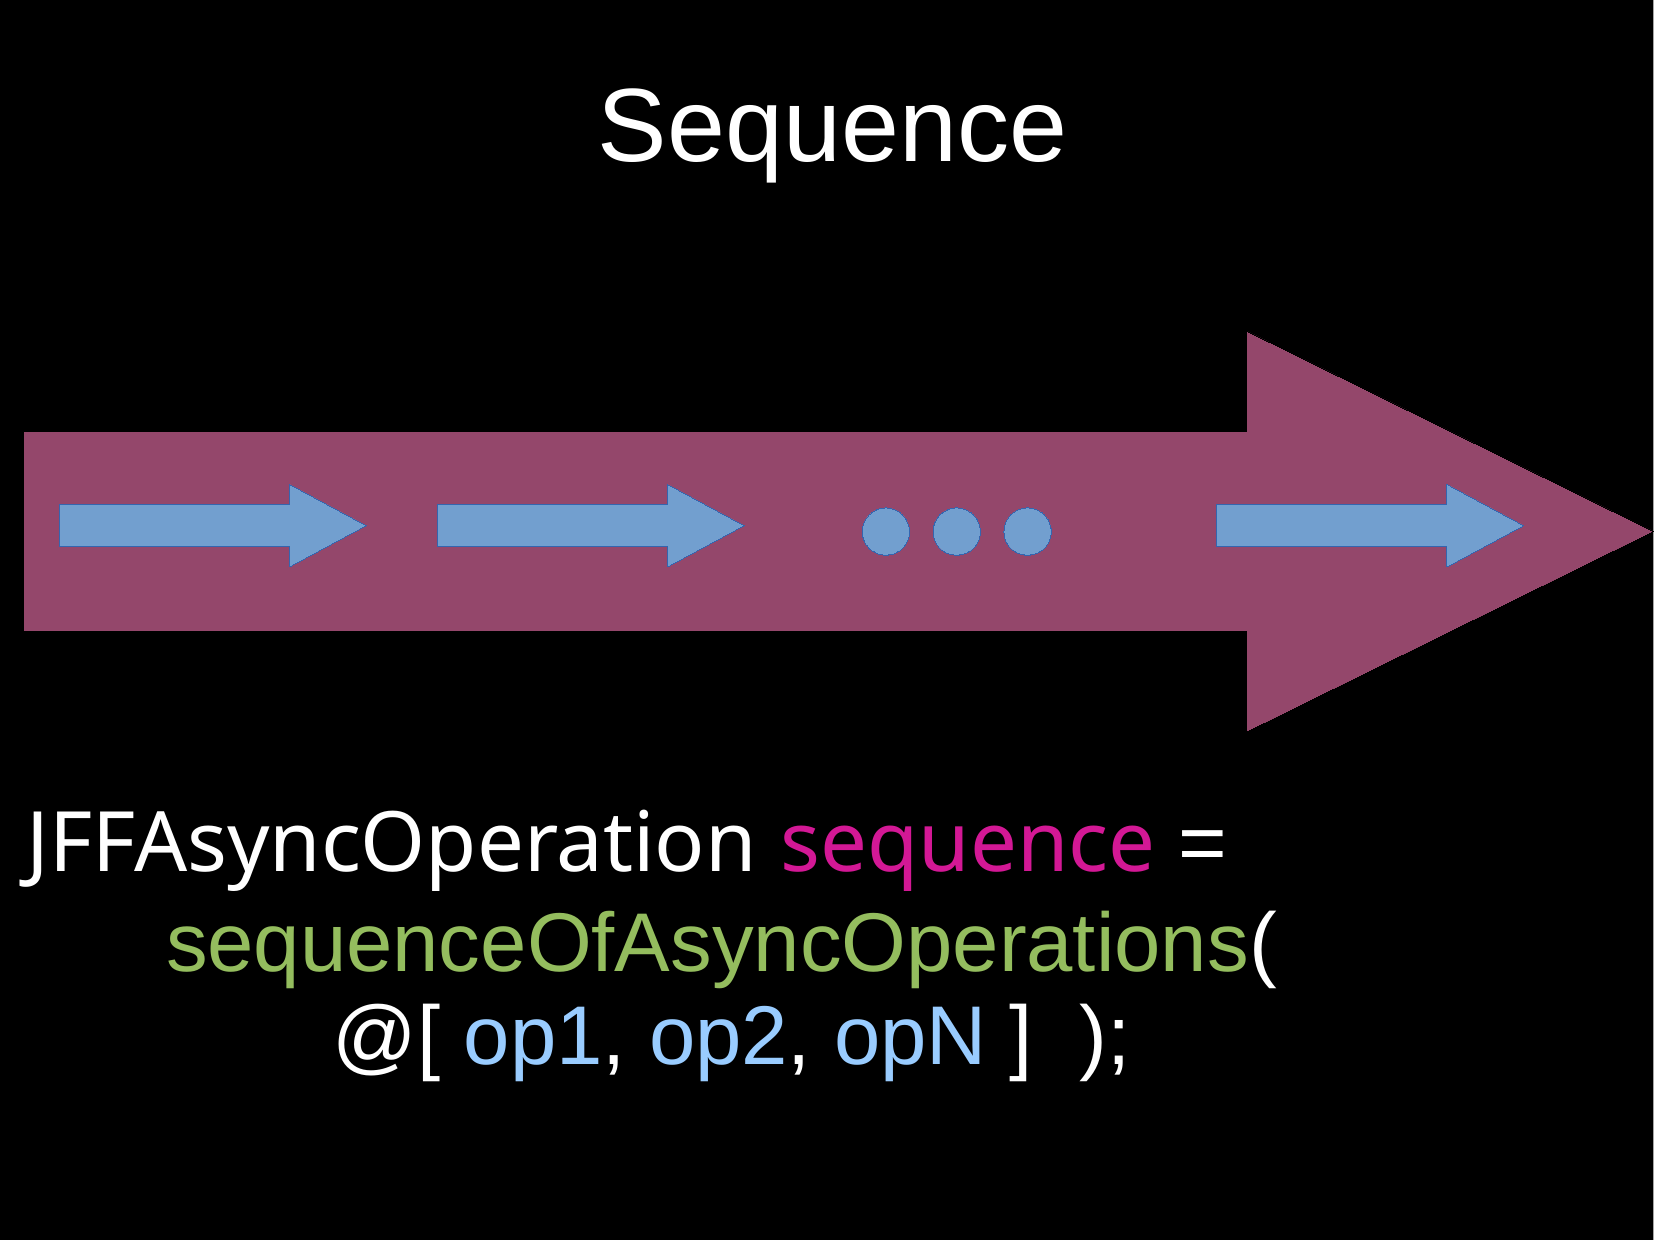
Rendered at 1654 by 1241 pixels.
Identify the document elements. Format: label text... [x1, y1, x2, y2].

text_box Sequence [35, 59, 1630, 191]
text_box JFFAsyncOperation sequence = sequenceOfAsyncOperations( @[ op1, op2, opN ] ); [11, 775, 1642, 1182]
text_box [23, 330, 1654, 733]
